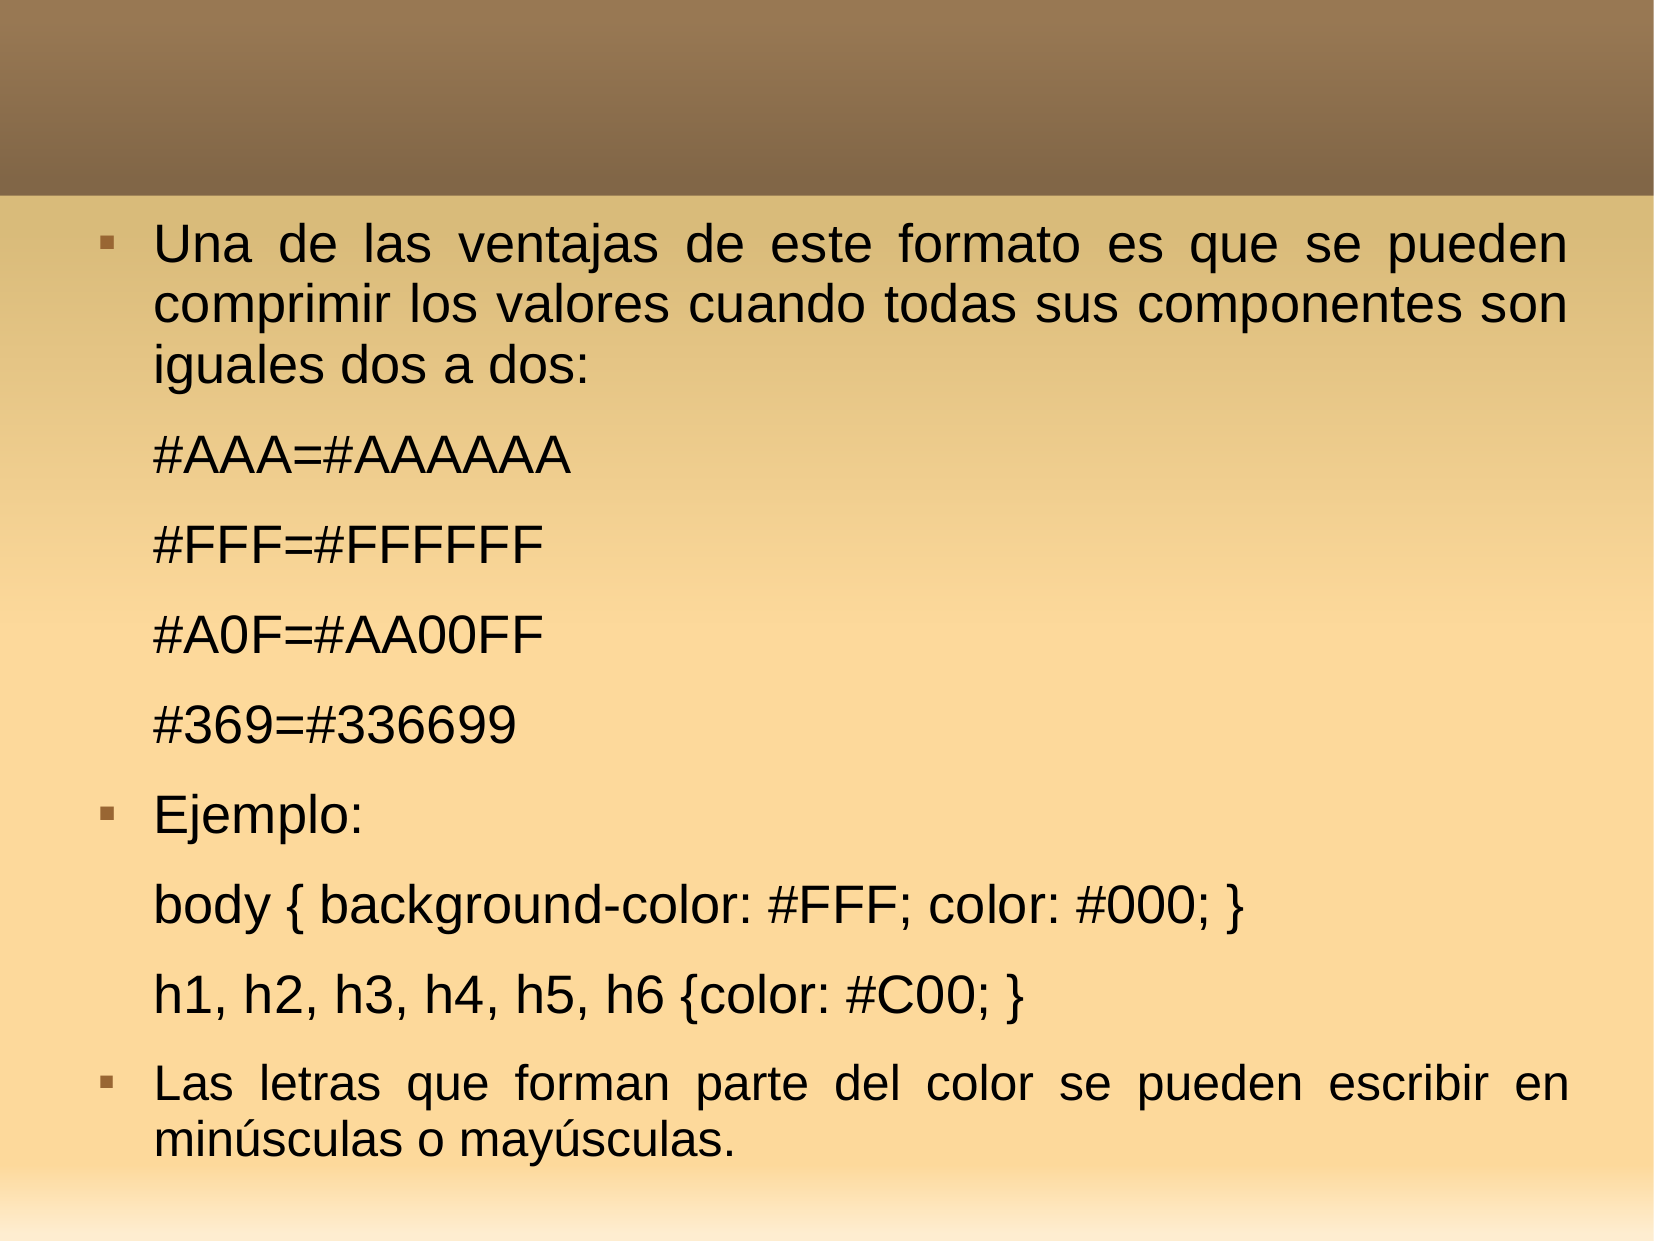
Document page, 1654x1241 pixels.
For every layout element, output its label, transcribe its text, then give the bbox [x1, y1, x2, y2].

picture [0, 0, 1654, 1241]
list Una de las ventajas de este formato es que se pueden comprimir los valores cuando todas sus componentes son iguales dos a dos: #AAA=#AAAAAA #FFF=#FFFFFF #A0F=#AA00FF #369=#336699 Ejemplo: body { background-color: #FFF; color: #000; } h1, h2, h3, h4, h5, h6 {color: #C00; } Las letras que forman parte del color se pueden escribir en minúsculas o mayúsculas. [82, 213, 1571, 1241]
